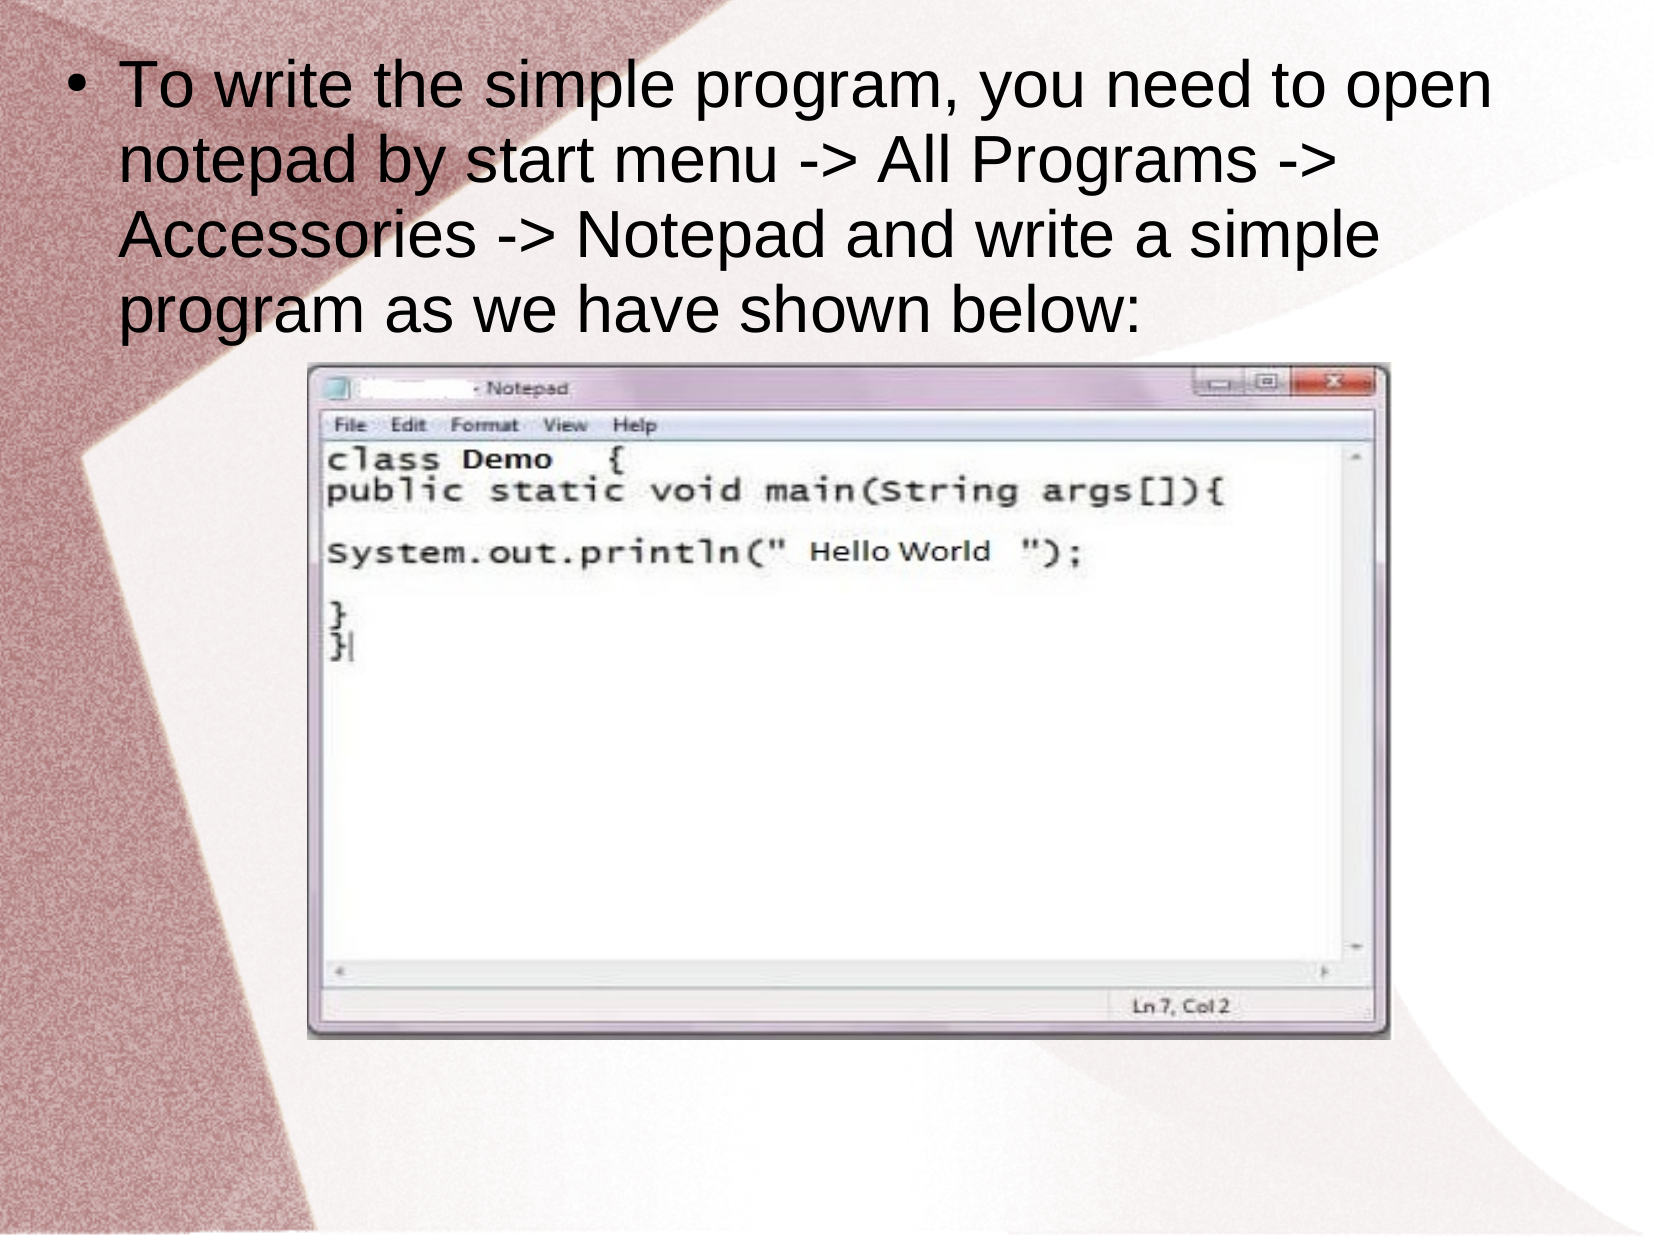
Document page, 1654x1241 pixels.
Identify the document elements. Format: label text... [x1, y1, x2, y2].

list To write the simple program, you need to open notepad by start menu -> All Programs -> Accessories -> Notepad and write a simple program as we have shown below: [47, 47, 1601, 1193]
picture [0, 0, 1654, 1241]
